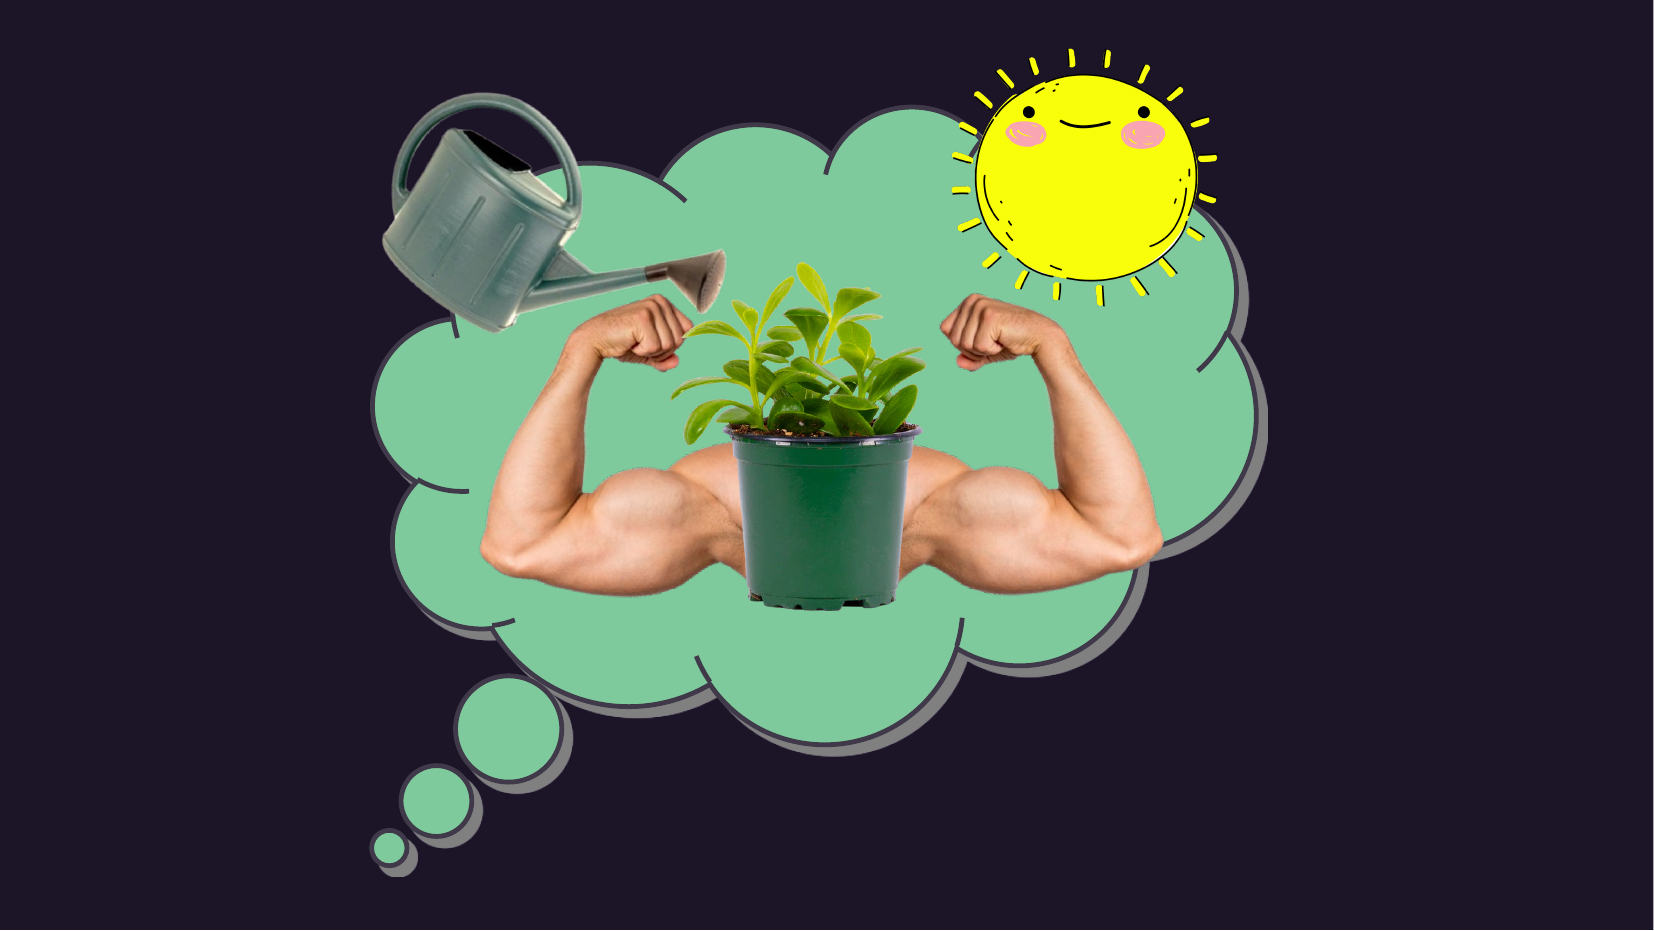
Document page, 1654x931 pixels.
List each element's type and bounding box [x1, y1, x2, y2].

picture [187, 0, 1358, 664]
text_box [455, 675, 562, 783]
text_box [371, 830, 408, 866]
text_box [1187, 450, 1252, 534]
text_box [381, 444, 482, 629]
text_box [400, 765, 472, 837]
text_box [514, 607, 1094, 745]
